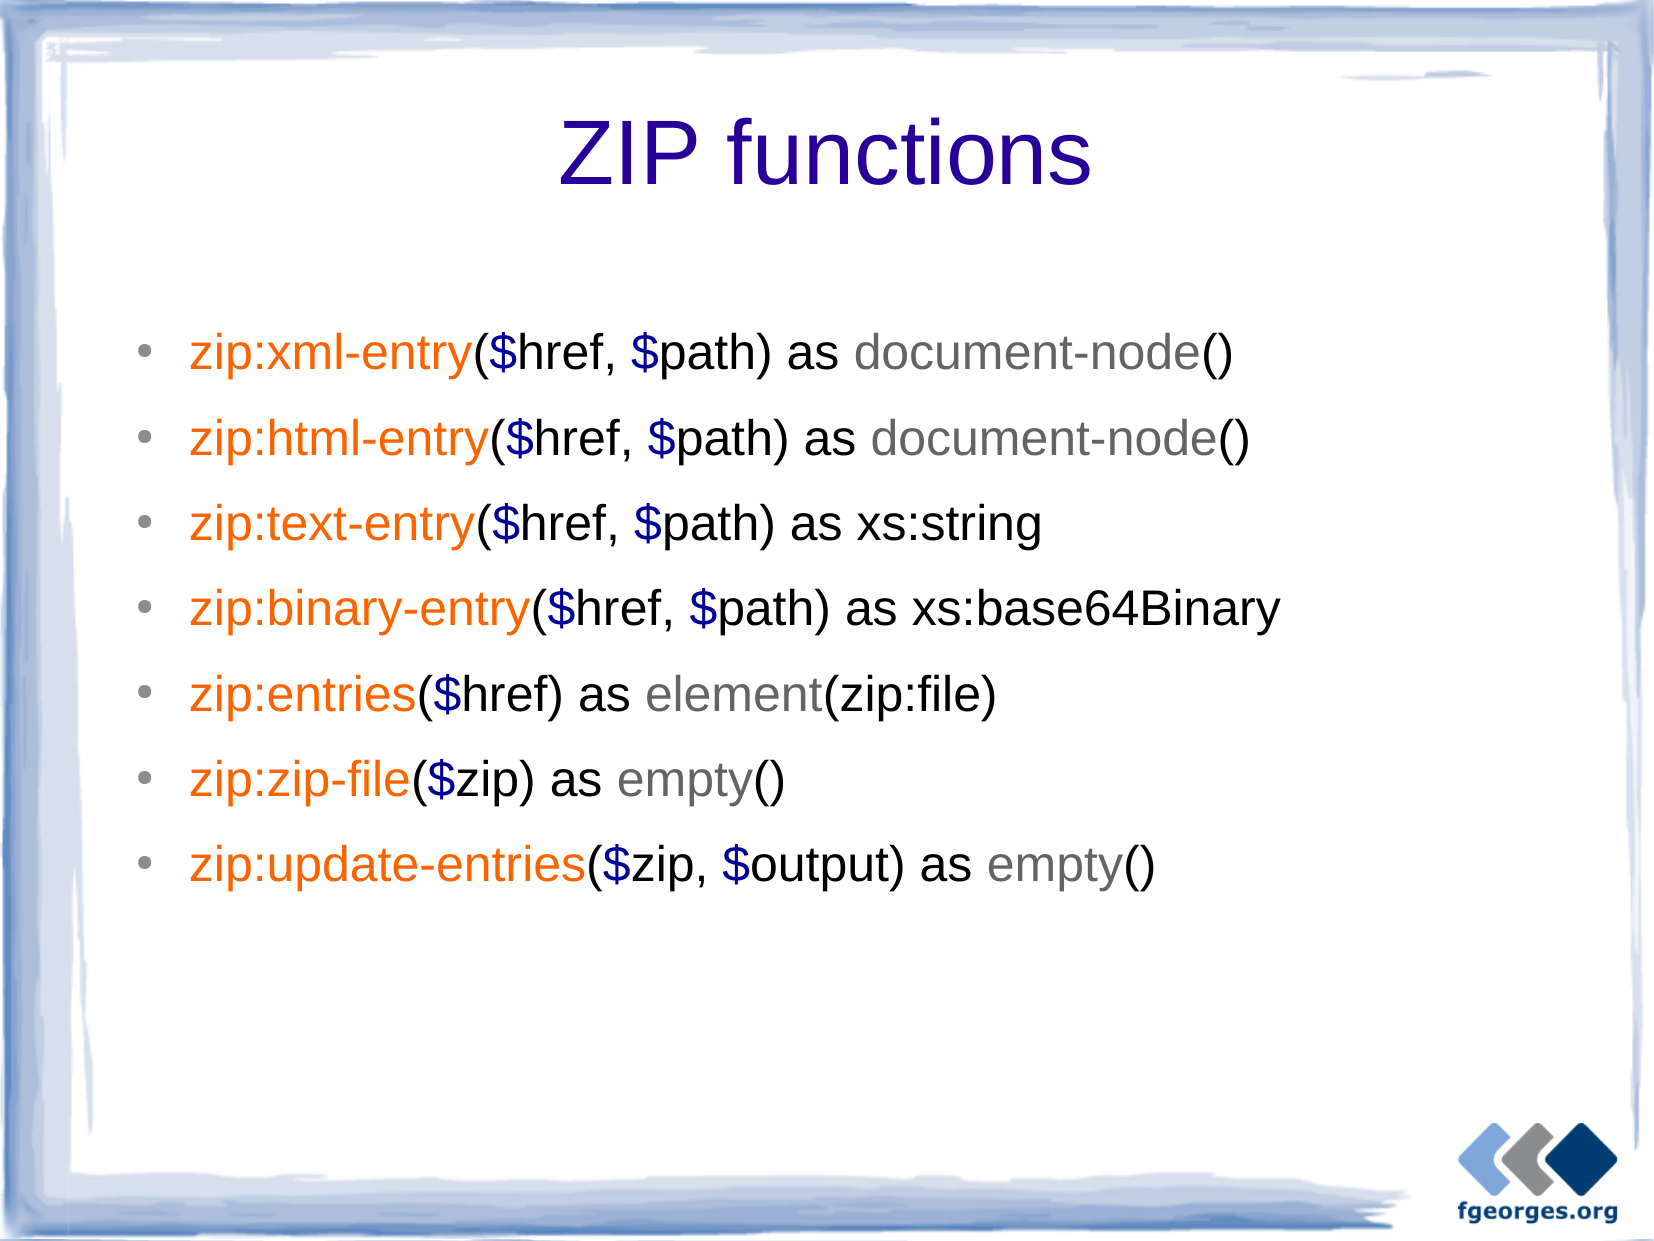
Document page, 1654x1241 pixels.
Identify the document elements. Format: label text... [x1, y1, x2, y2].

title ZIP functions [82, 56, 1571, 250]
list zip:xml-entry($href, $path) as document-node() zip:html-entry($href, $path) as document-node() zip:text-entry($href, $path) as xs:string zip:binary-entry($href, $path) as xs:base64Binary zip:entries($href) as element(zip:file) zip:zip-file($zip) as empty() zip:update-entries($zip, $output) as empty() [118, 324, 1571, 990]
picture [0, 0, 1654, 1241]
